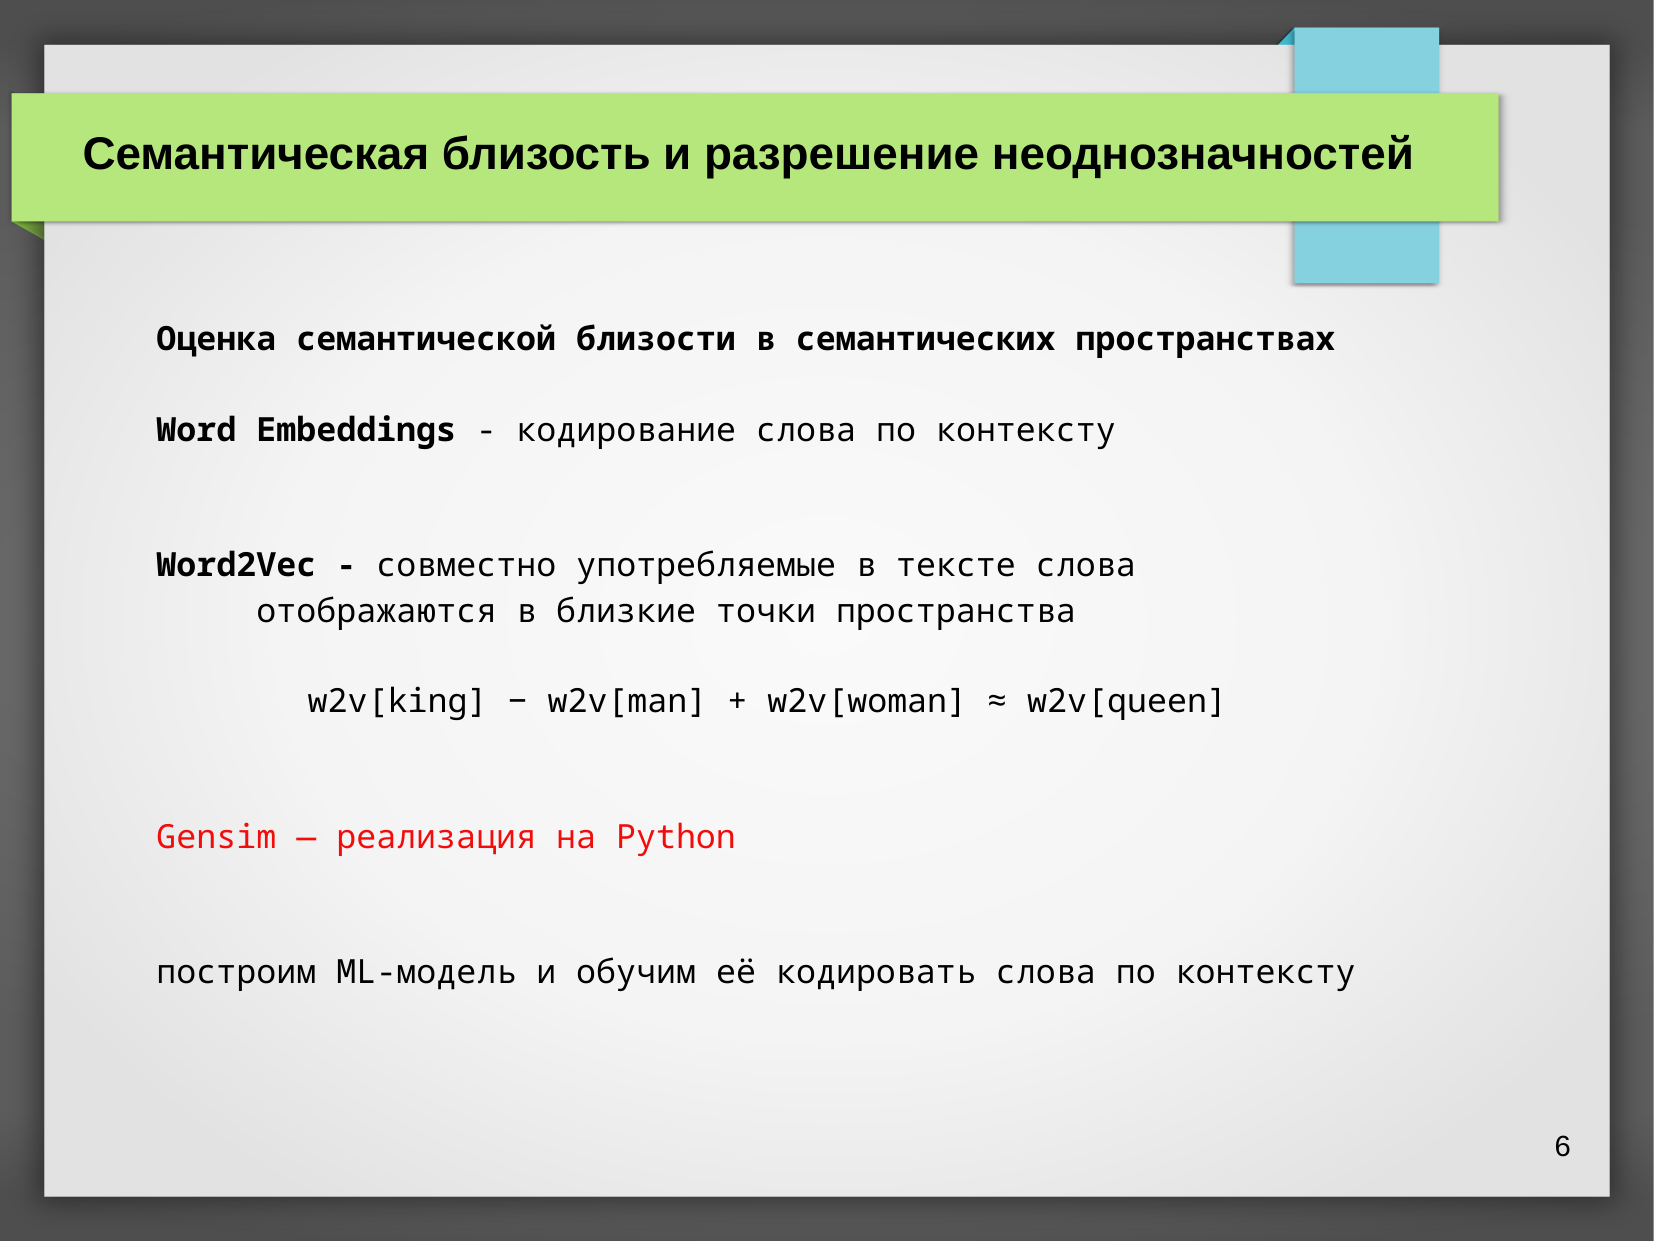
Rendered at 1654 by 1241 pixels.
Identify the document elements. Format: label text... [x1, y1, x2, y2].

picture [0, 0, 1654, 1241]
text_box Оценка семантической близости в семантических пространствах Word Embeddings - кодирование слова по контексту Word2Vec - совместно употребляемые в тексте слова отображаются в близкие точки пространства w2v[king] − w2v[man] + w2v[woman] ≈ w2v[queen] Gensim — реализация на Python построим ML-модель и обучим её кодировать слова по контексту [141, 307, 1394, 1016]
title Семантическая близость и разрешение неоднозначностей [82, 121, 1489, 187]
